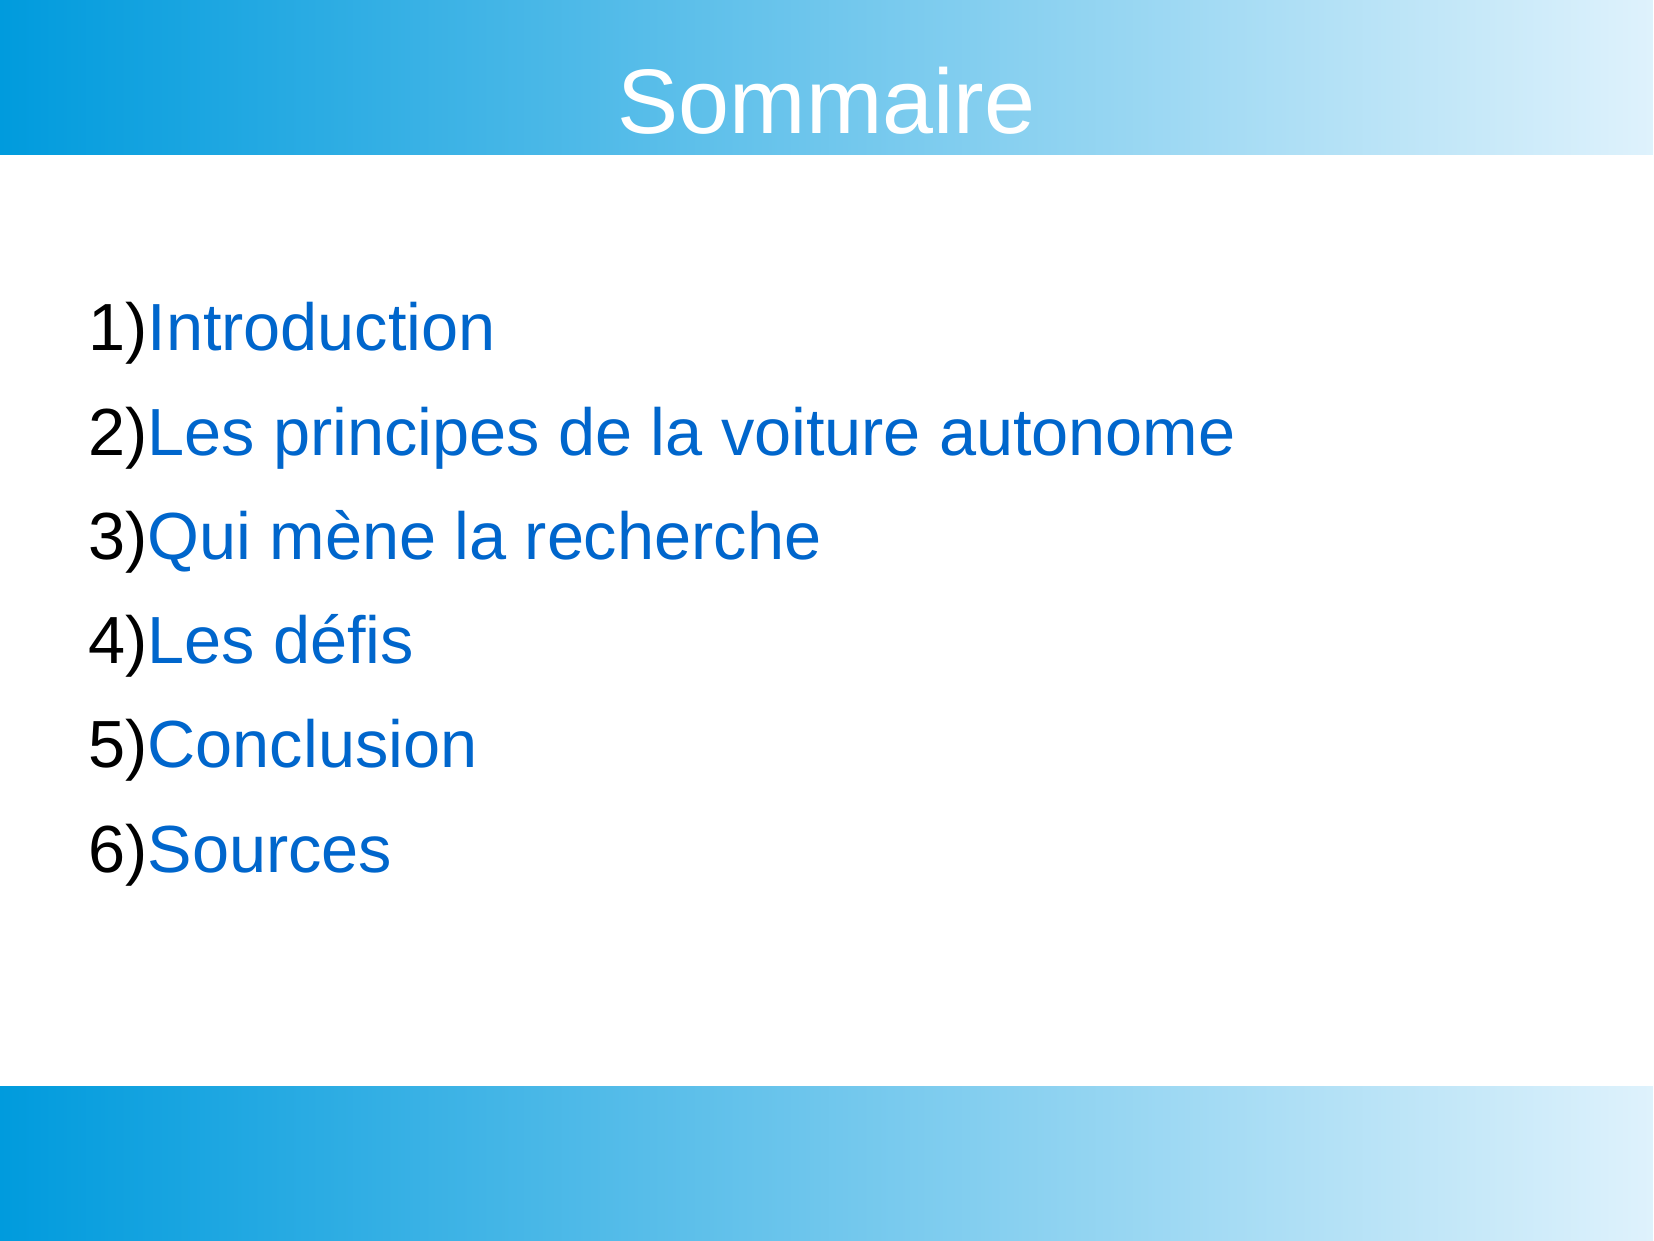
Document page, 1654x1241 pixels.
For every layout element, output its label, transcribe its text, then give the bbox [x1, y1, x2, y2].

list Introduction Les principes de la voiture autonome Qui mène la recherche Les défis Conclusion Sources [70, 290, 1559, 1010]
title Sommaire [82, 49, 1571, 155]
